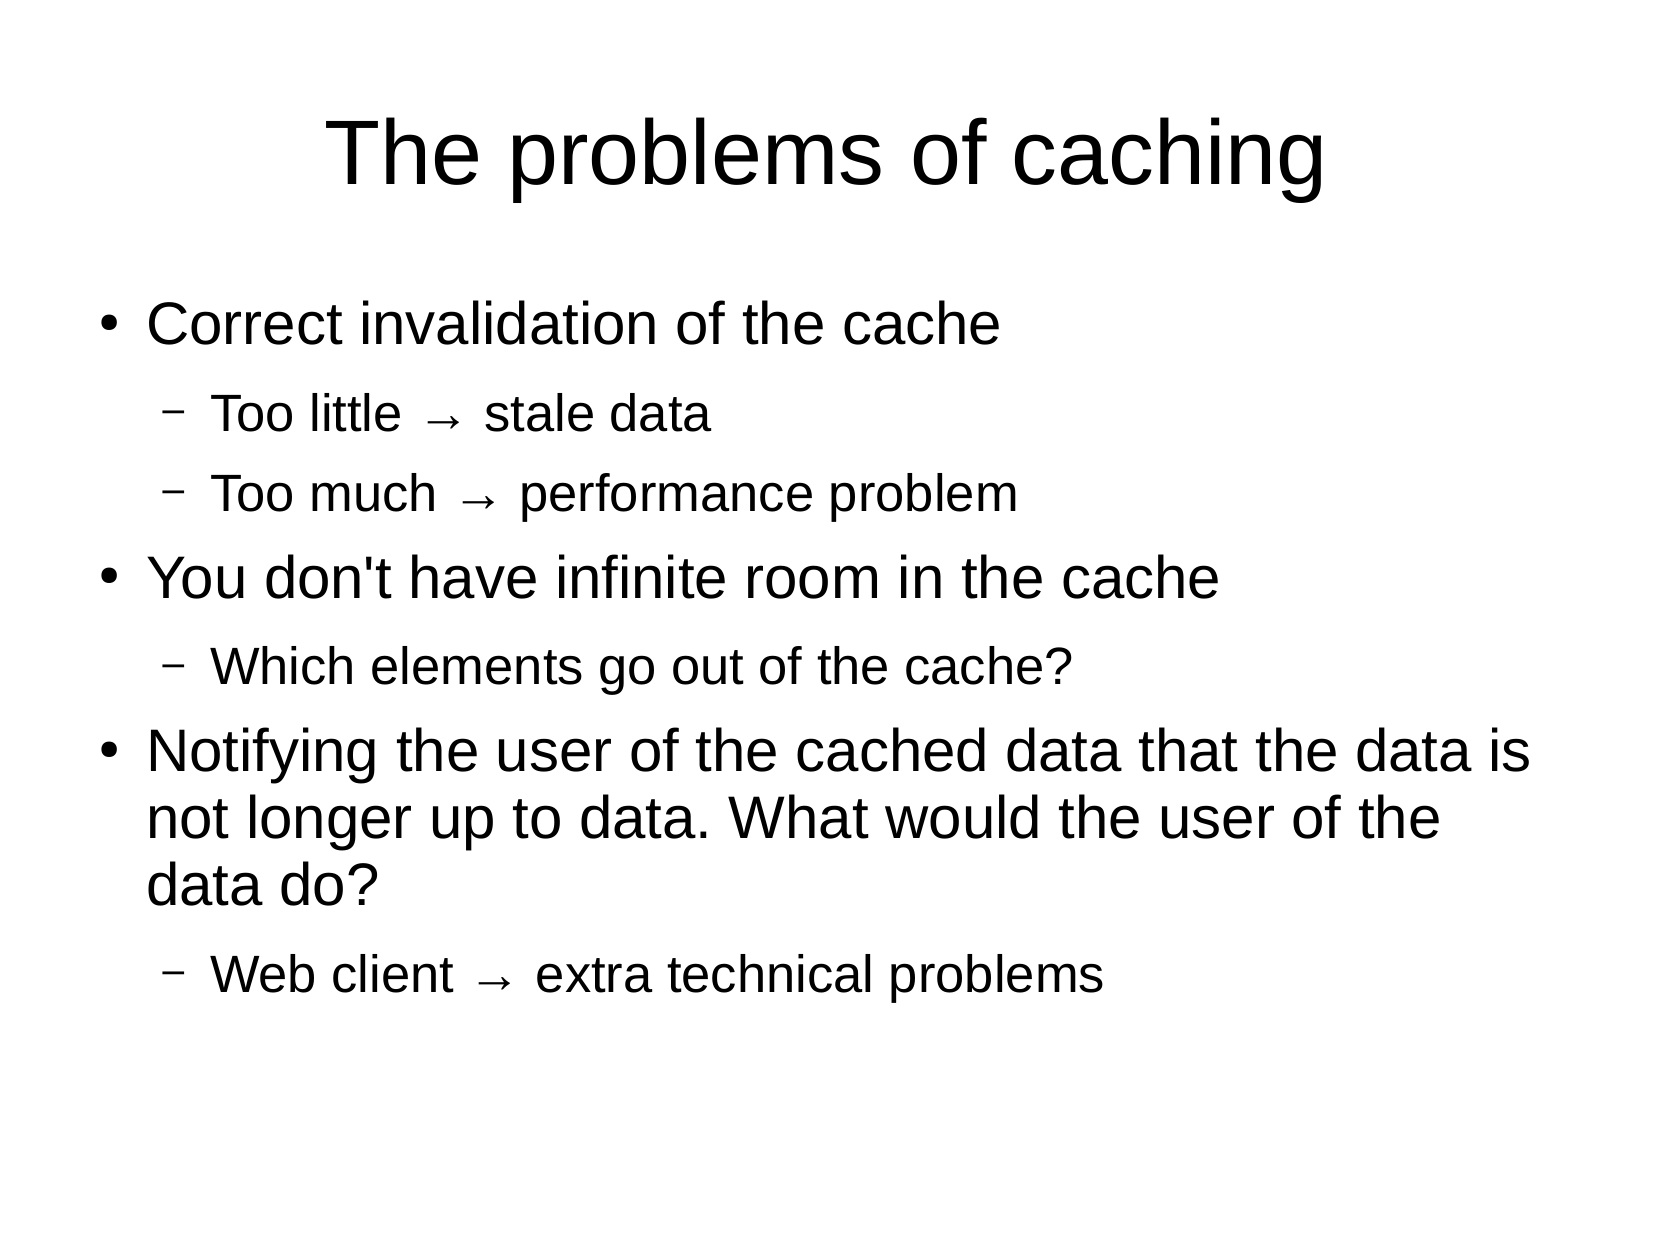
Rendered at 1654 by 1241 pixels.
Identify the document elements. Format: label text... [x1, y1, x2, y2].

list Correct invalidation of the cache Too little → stale data Too much → performance problem You don't have infinite room in the cache Which elements go out of the cache? Notifying the user of the cached data that the data is not longer up to data. What would the user of the data do? Web client → extra technical problems [82, 290, 1538, 1010]
title The problems of caching [82, 49, 1571, 257]
